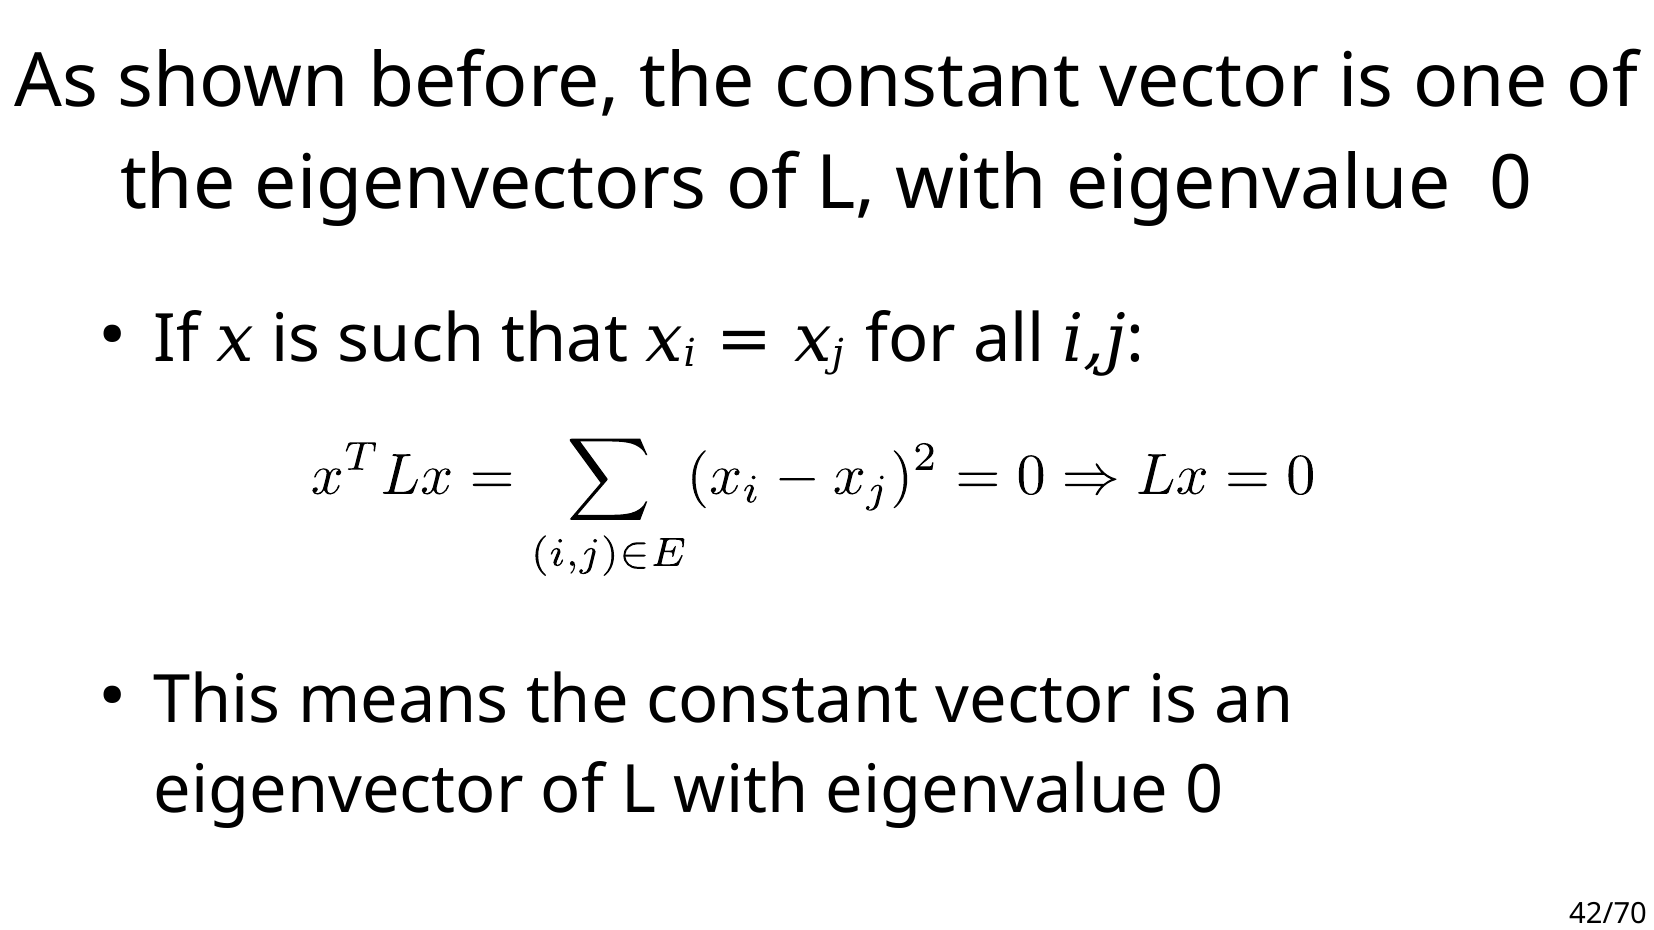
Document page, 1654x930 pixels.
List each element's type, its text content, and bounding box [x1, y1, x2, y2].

list If x is such that xi = xj for all i,j: This means the constant vector is an eigenvector of L with eigenvalue 0 [82, 290, 1571, 886]
text_box [312, 438, 1313, 576]
title As shown before, the constant vector is one of the eigenvectors of L, with eigenvalue 0 [0, 0, 1653, 258]
